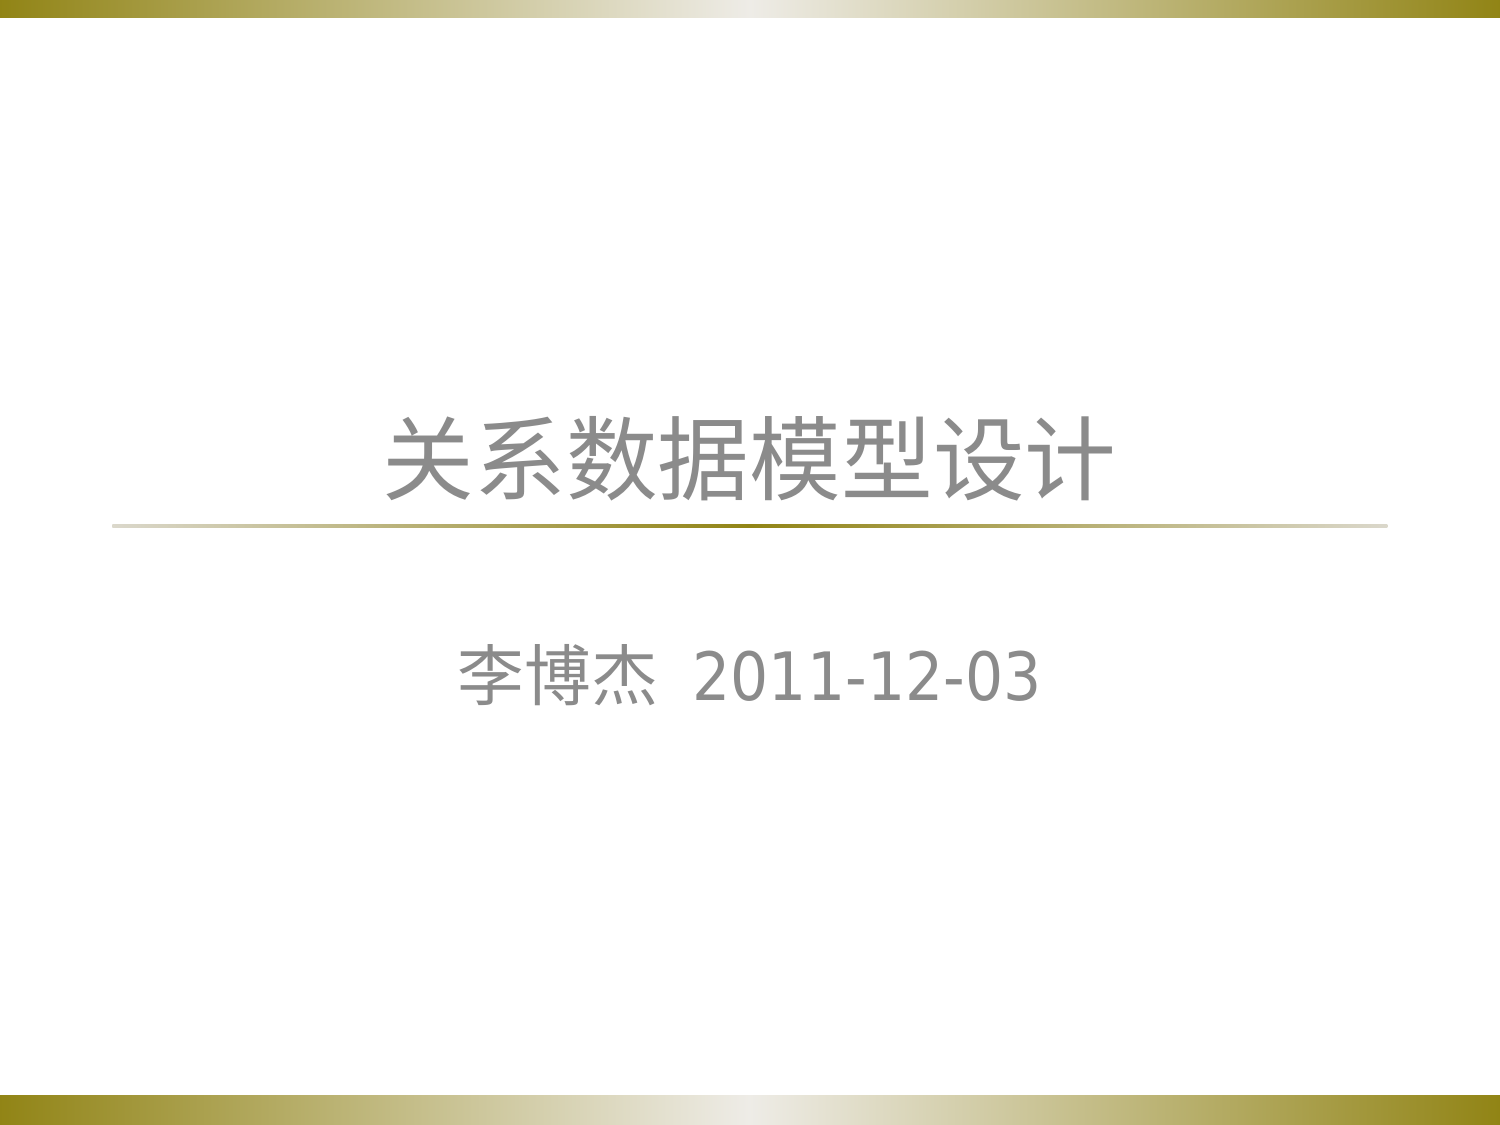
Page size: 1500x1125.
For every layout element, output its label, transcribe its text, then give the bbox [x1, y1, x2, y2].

subtitle 李博杰 2011-12-03 [225, 527, 1275, 815]
title 关系数据模型设计 [112, 275, 1388, 528]
